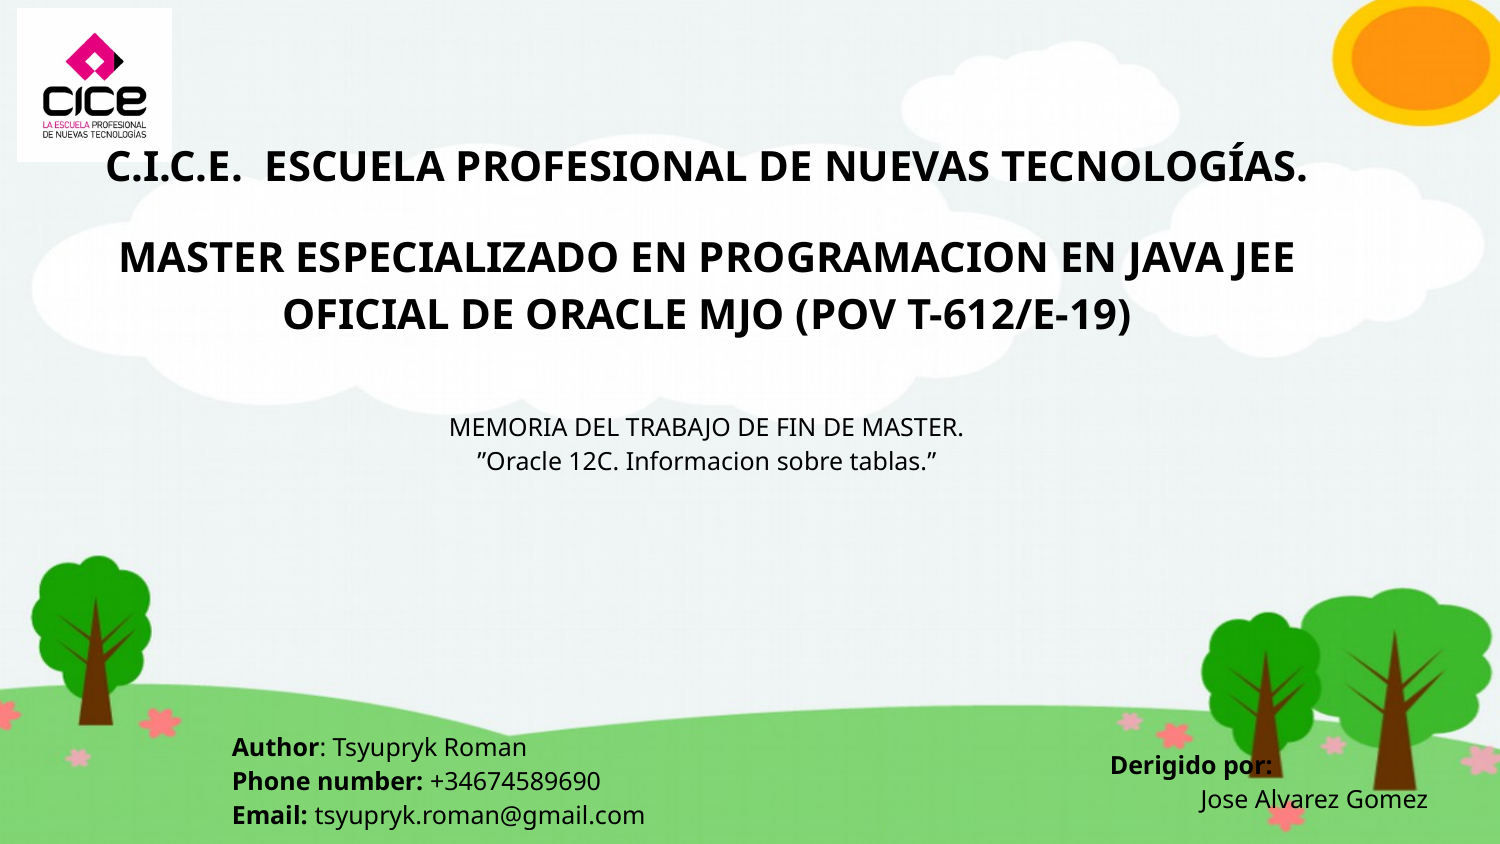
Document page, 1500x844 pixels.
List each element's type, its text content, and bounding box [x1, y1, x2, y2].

text_box Derigido por: Jose Alvarez Gomez [1095, 740, 1454, 811]
title C.I.C.E. ESCUELA PROFESIONAL DE NUEVAS TECNOLOGÍAS. MASTER ESPECIALIZADO EN PROGRAMACION EN JAVA JEE OFICIAL DE ORACLE MJO (POV T-612/E-19) MEMORIA DEL TRABAJO DE FIN DE MASTER. ”Oracle 12C. Informacion sobre tablas.” [42, 162, 1372, 520]
text_box Author: Tsyupryk Roman Phone number: +34674589690 Email: tsyupryk.roman@gmail.com [217, 722, 617, 821]
picture [0, 0, 1500, 844]
